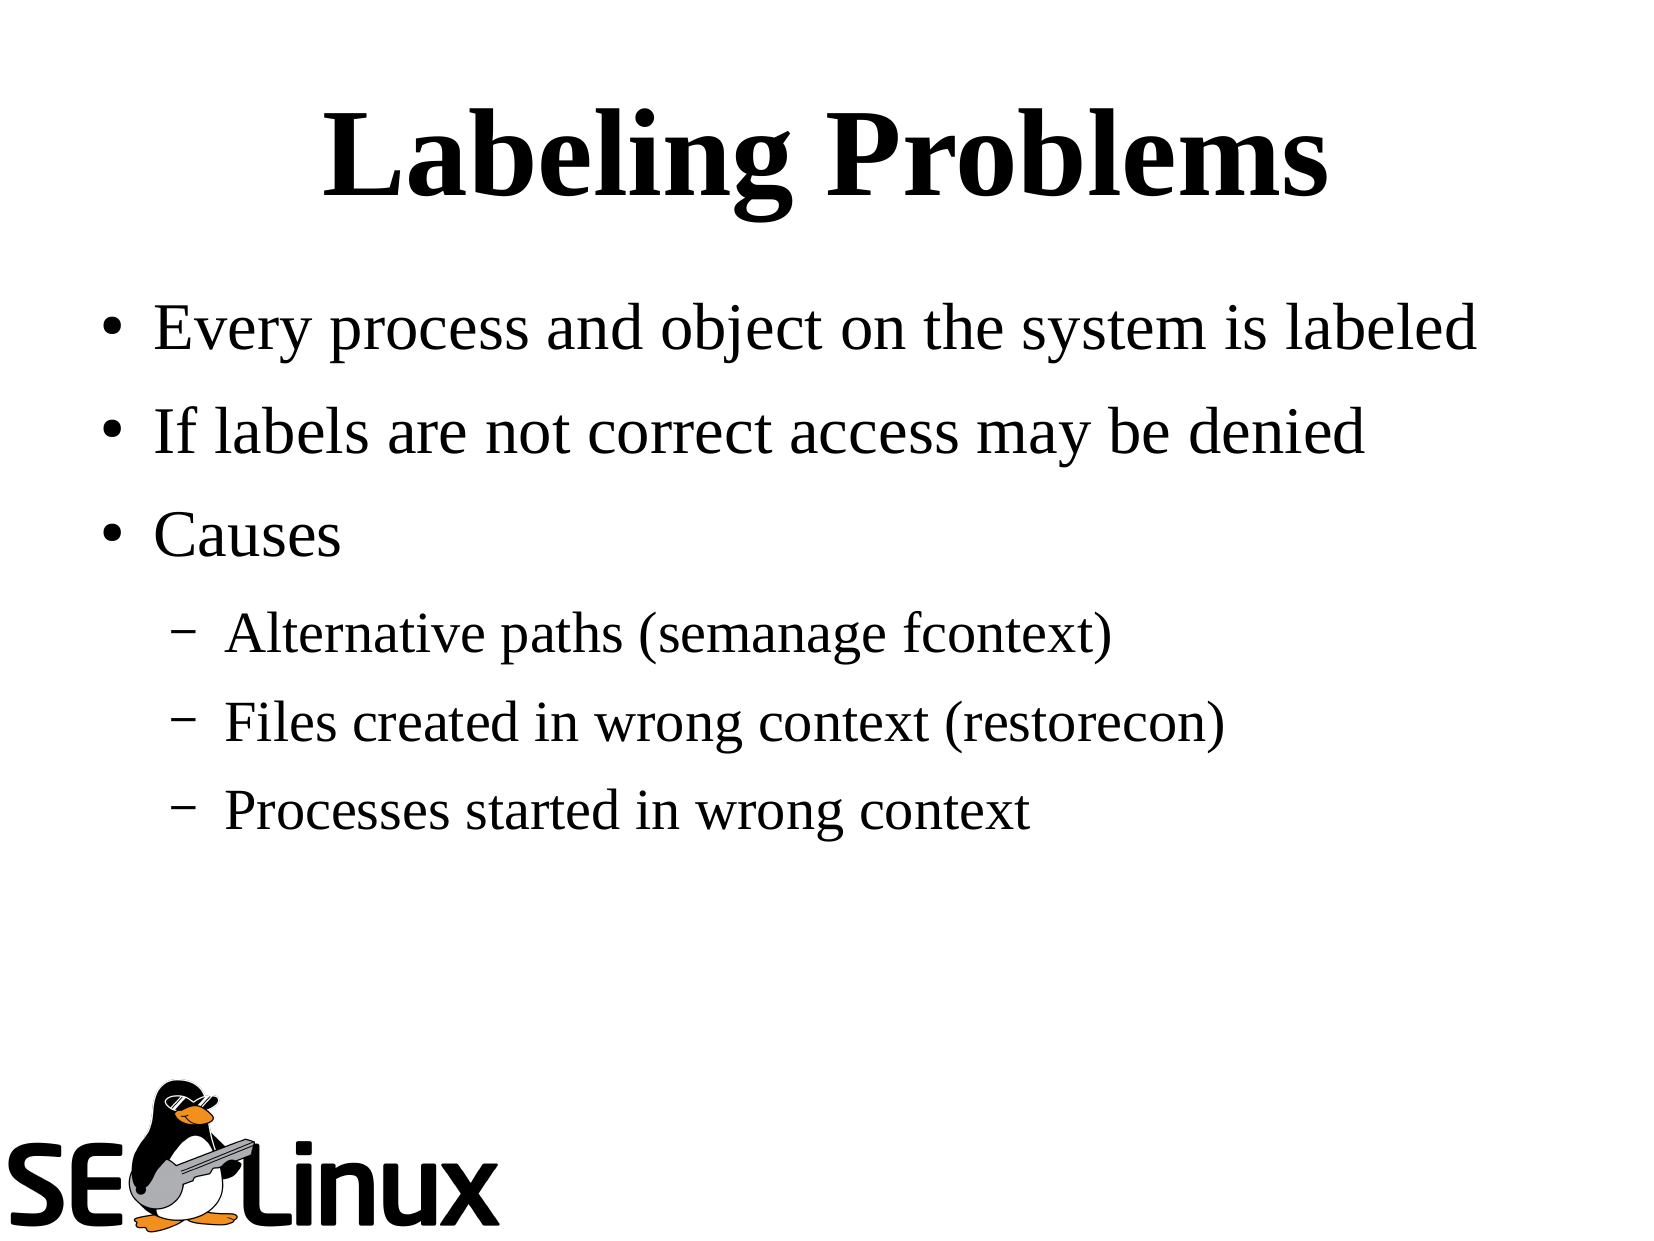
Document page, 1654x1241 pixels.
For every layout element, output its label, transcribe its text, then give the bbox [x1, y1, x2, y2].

list Every process and object on the system is labeled If labels are not correct access may be denied Causes Alternative paths (semanage fcontext) Files created in wrong context (restorecon) Processes started in wrong context [82, 290, 1571, 1010]
title Labeling Problems [82, 49, 1571, 257]
picture [0, 919, 526, 1241]
